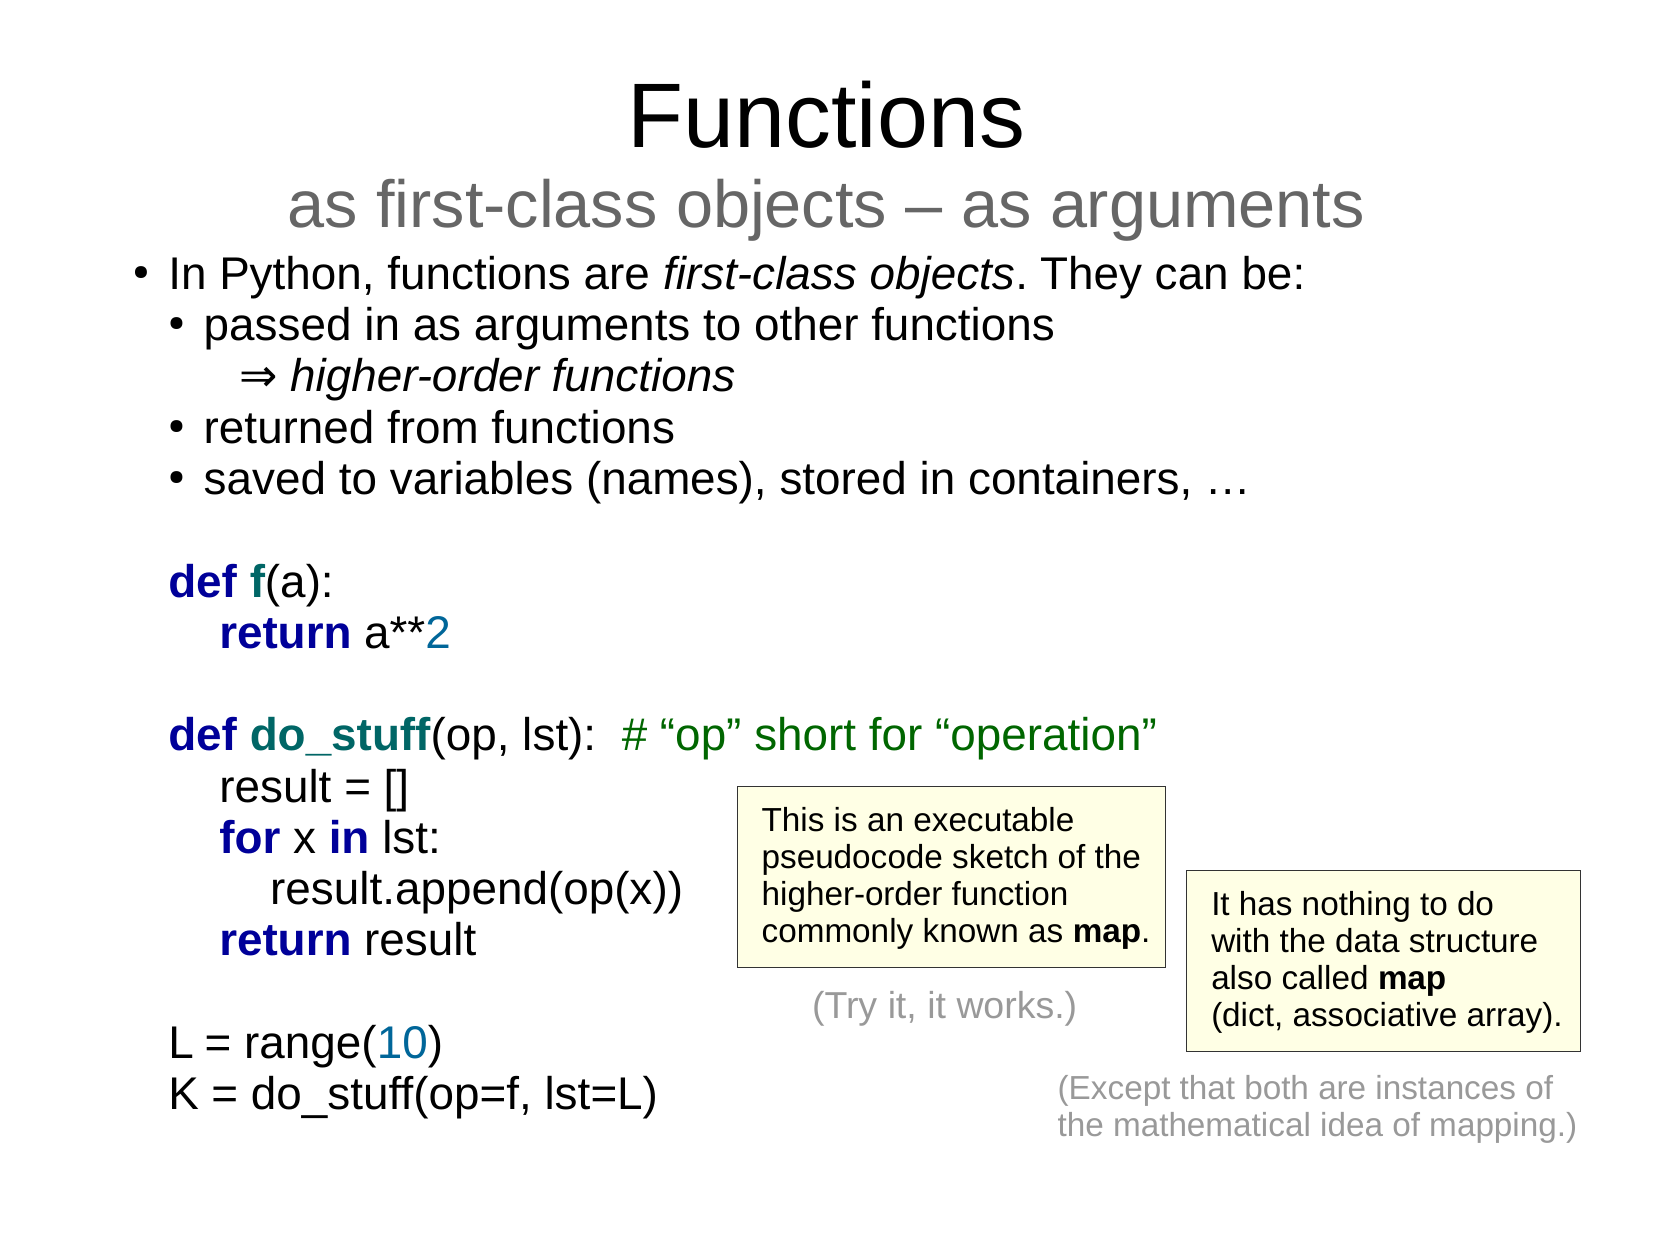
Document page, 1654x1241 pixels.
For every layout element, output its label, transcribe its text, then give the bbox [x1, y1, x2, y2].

text_box (Except that both are instances of the mathematical idea of mapping.) [1043, 1062, 1593, 1153]
text_box [737, 786, 1166, 968]
text_box [1186, 870, 1581, 1052]
text_box It has nothing to do with the data structure also called map (dict, associative array). [1196, 877, 1584, 1062]
text_box In Python, functions are first-class objects. They can be: passed in as arguments to other functions ⇒ higher-order functions returned from functions saved to variables (names), stored in containers, … def f(a): return a**2 def do_stuff(op, lst): # “op” short for “operation” result = [] for x in lst: result.append(op(x)) return result L = range(10) K = do_stuff(op=f, lst=L) [82, 240, 1561, 1127]
text_box (Try it, it works.) [797, 977, 1093, 1036]
title Functions as first-class objects – as arguments [82, 49, 1571, 257]
text_box This is an executable pseudocode sketch of the higher-order function commonly known as map. [746, 794, 1166, 960]
